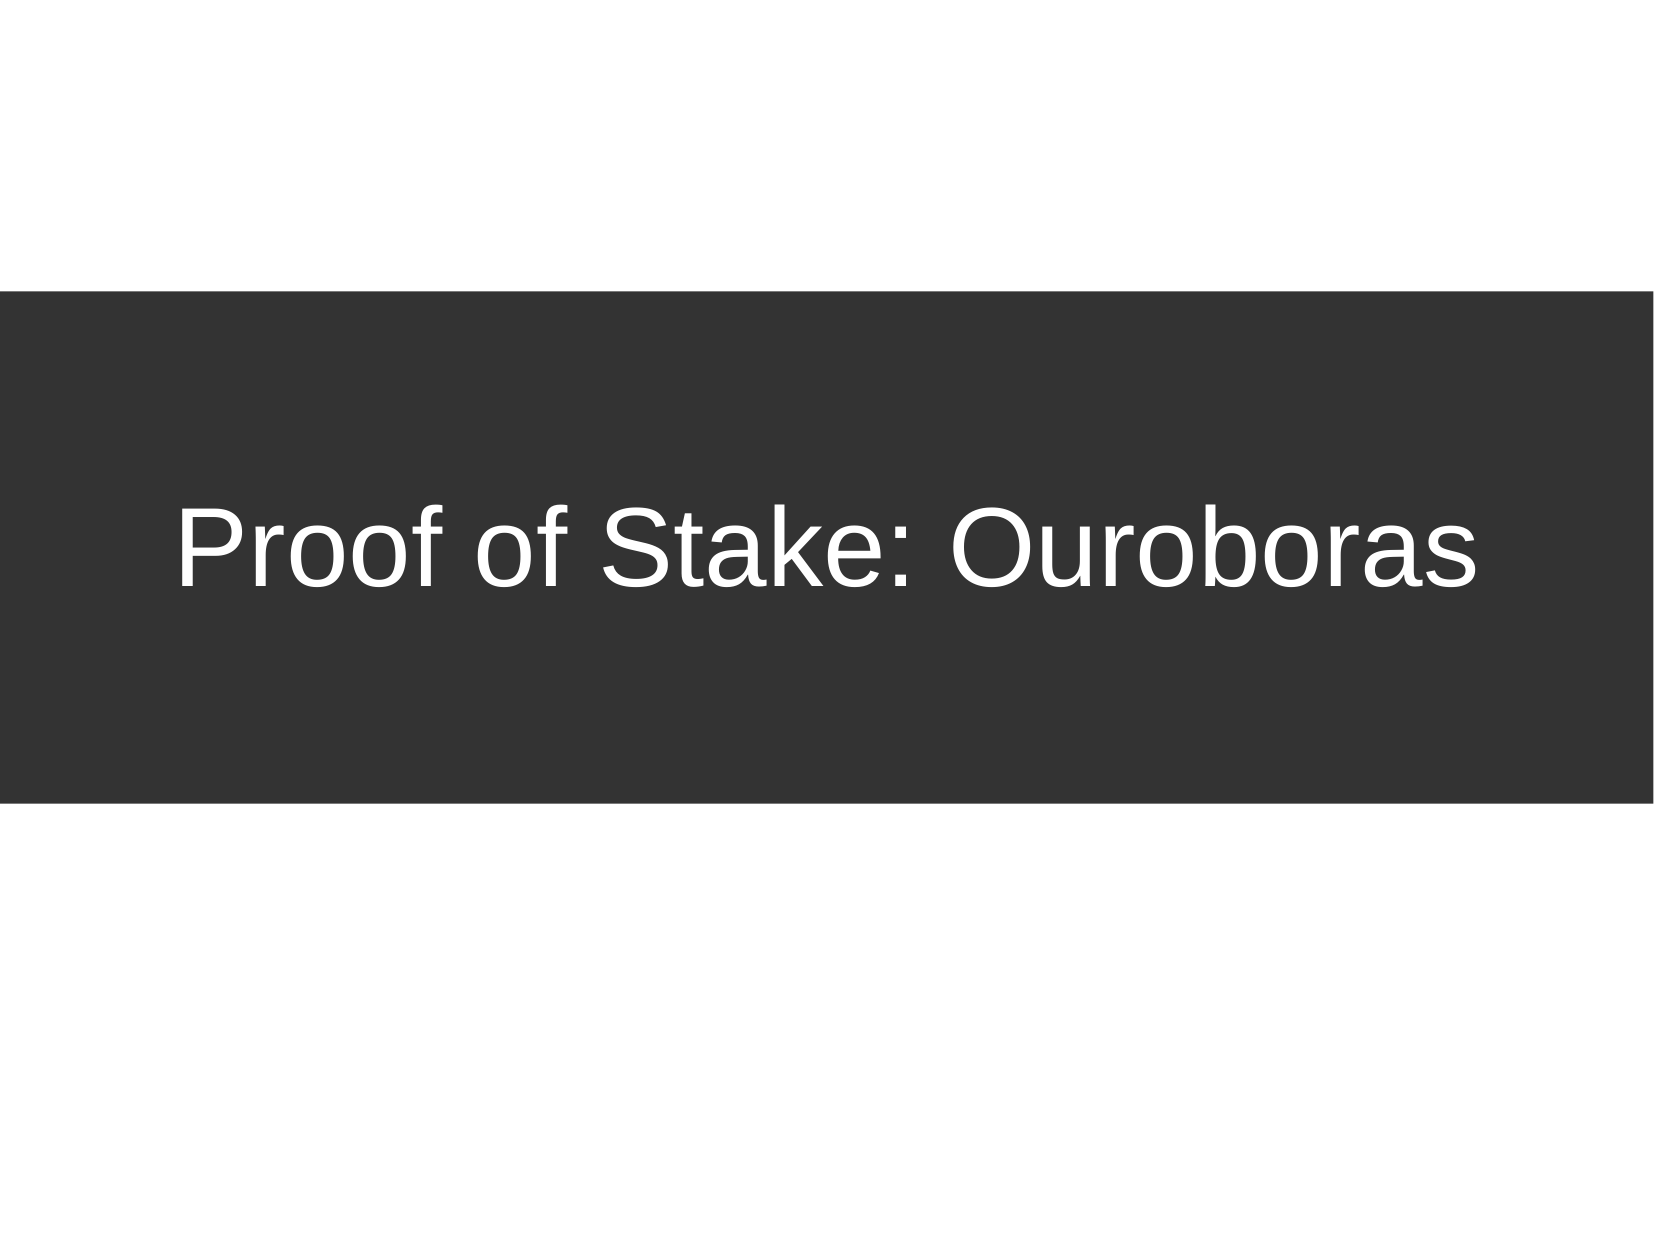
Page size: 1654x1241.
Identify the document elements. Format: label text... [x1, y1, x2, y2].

subtitle Proof of Stake: Ouroboras [0, 291, 1654, 804]
